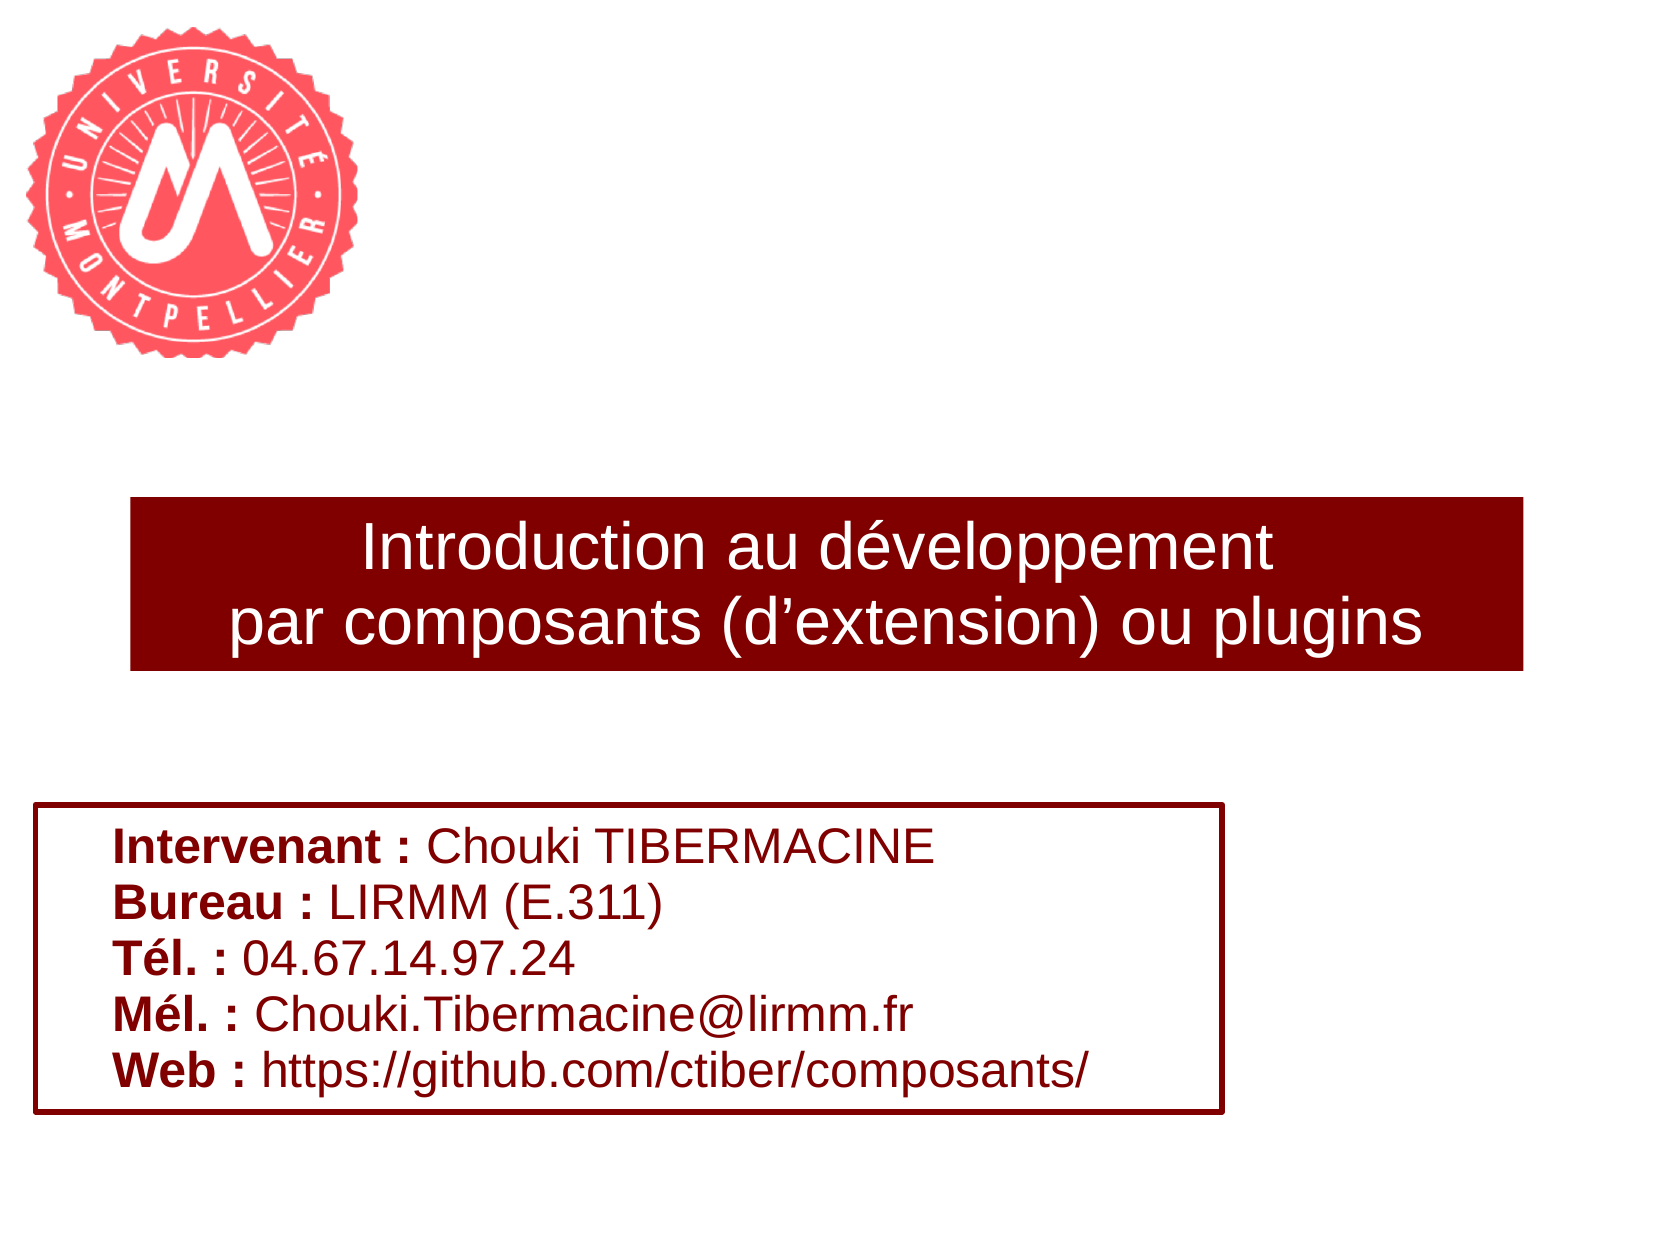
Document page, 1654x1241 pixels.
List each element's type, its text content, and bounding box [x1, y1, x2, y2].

text_box Introduction au développement par composants (d’extension) ou plugins [130, 497, 1524, 671]
text_box Intervenant : Chouki TIBERMACINE Bureau : LIRMM (E.311) Tél. : 04.67.14.97.24 Mél. : Chouki.Tibermacine@lirmm.fr Web : https://github.com/ctiber/composants/ [35, 804, 1223, 1112]
picture [26, 27, 360, 358]
